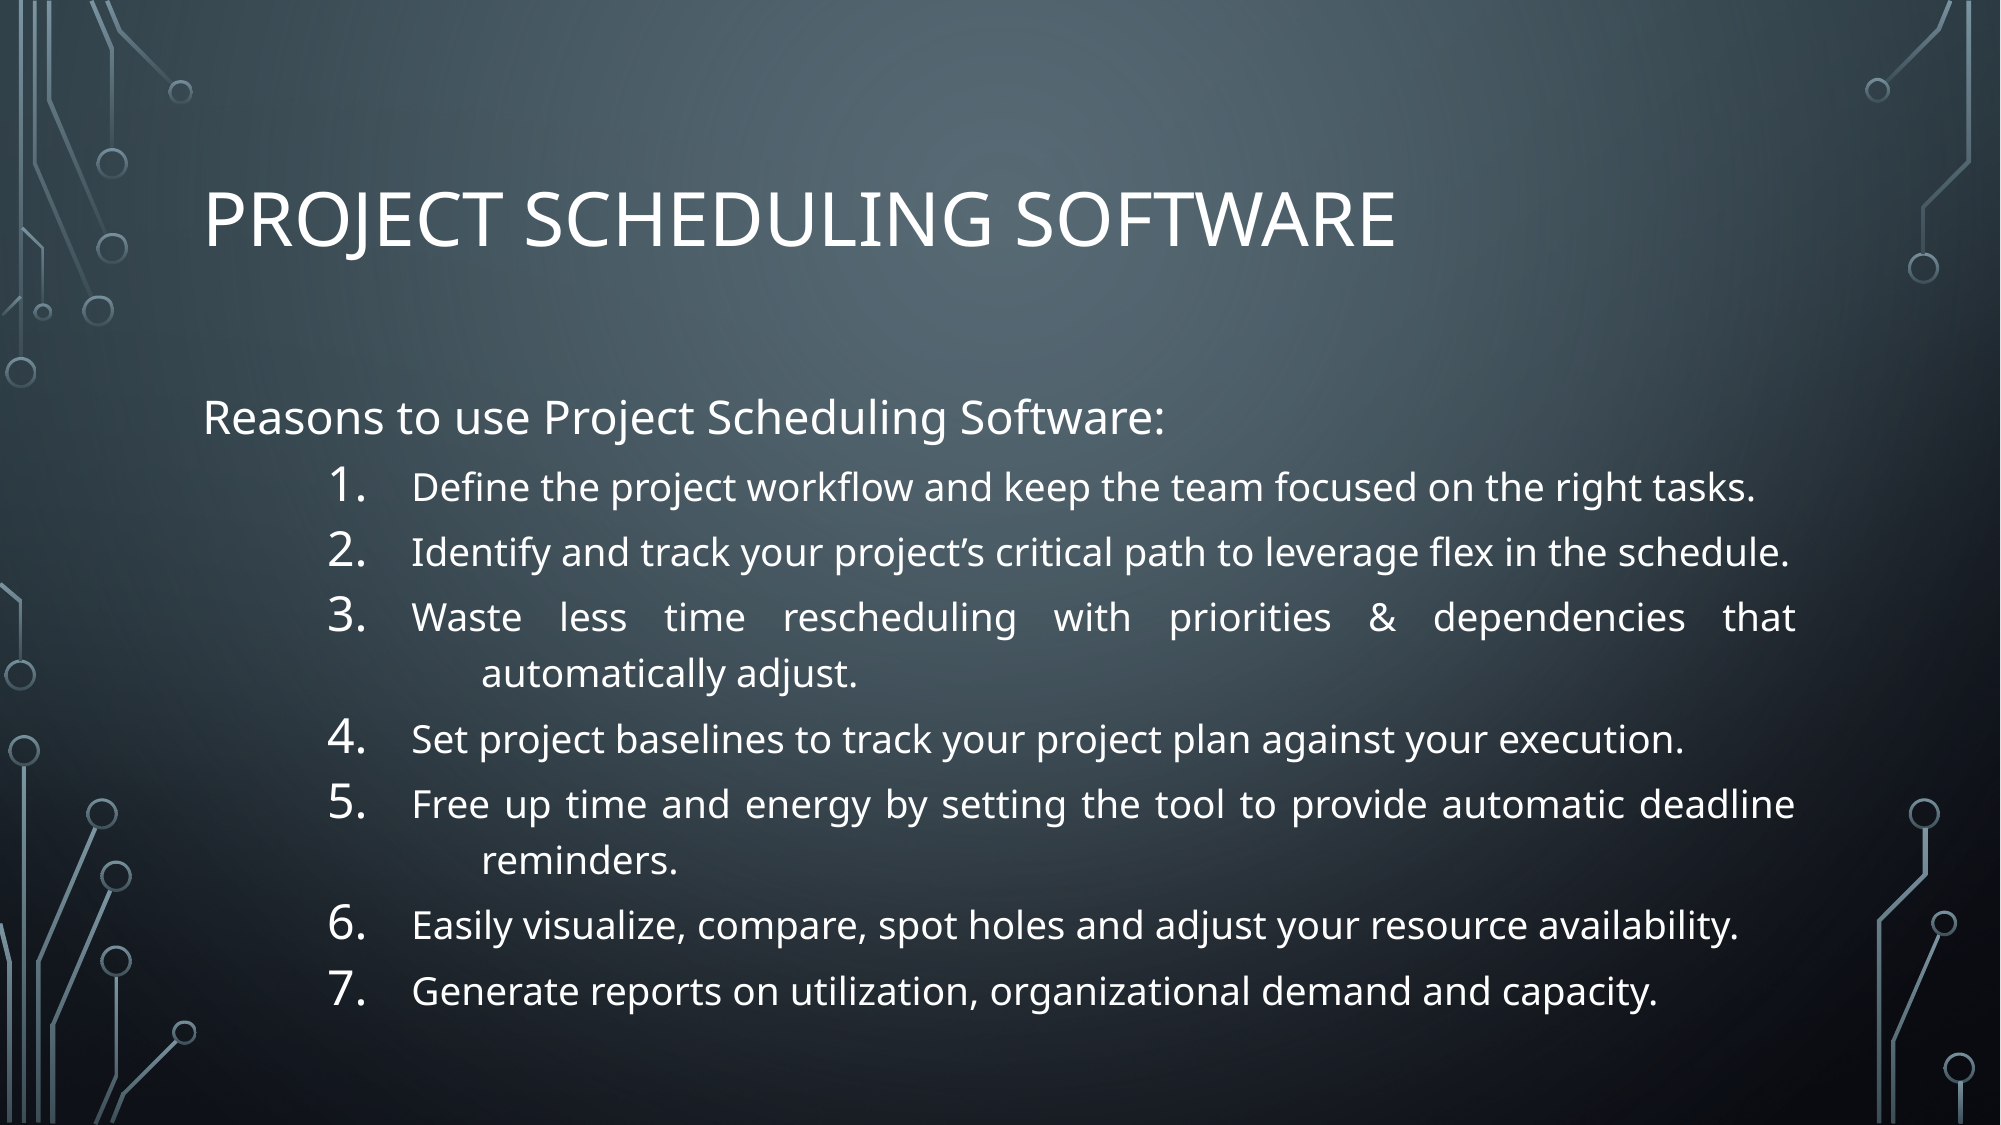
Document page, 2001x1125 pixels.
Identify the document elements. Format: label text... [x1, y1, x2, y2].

list Reasons to use Project Scheduling Software: Define the project workflow and keep the team focused on the right tasks. Identify and track your project’s critical path to leverage flex in the schedule. Waste less time rescheduling with priorities & dependencies that automatically adjust. Set project baselines to track your project plan against your execution. Free up time and energy by setting the tool to provide automatic deadline reminders. Easily visualize, compare, spot holes and adjust your resource availability. Generate reports on utilization, organizational demand and capacity. [187, 369, 1813, 1034]
title Project Scheduling Software [187, 101, 1813, 344]
